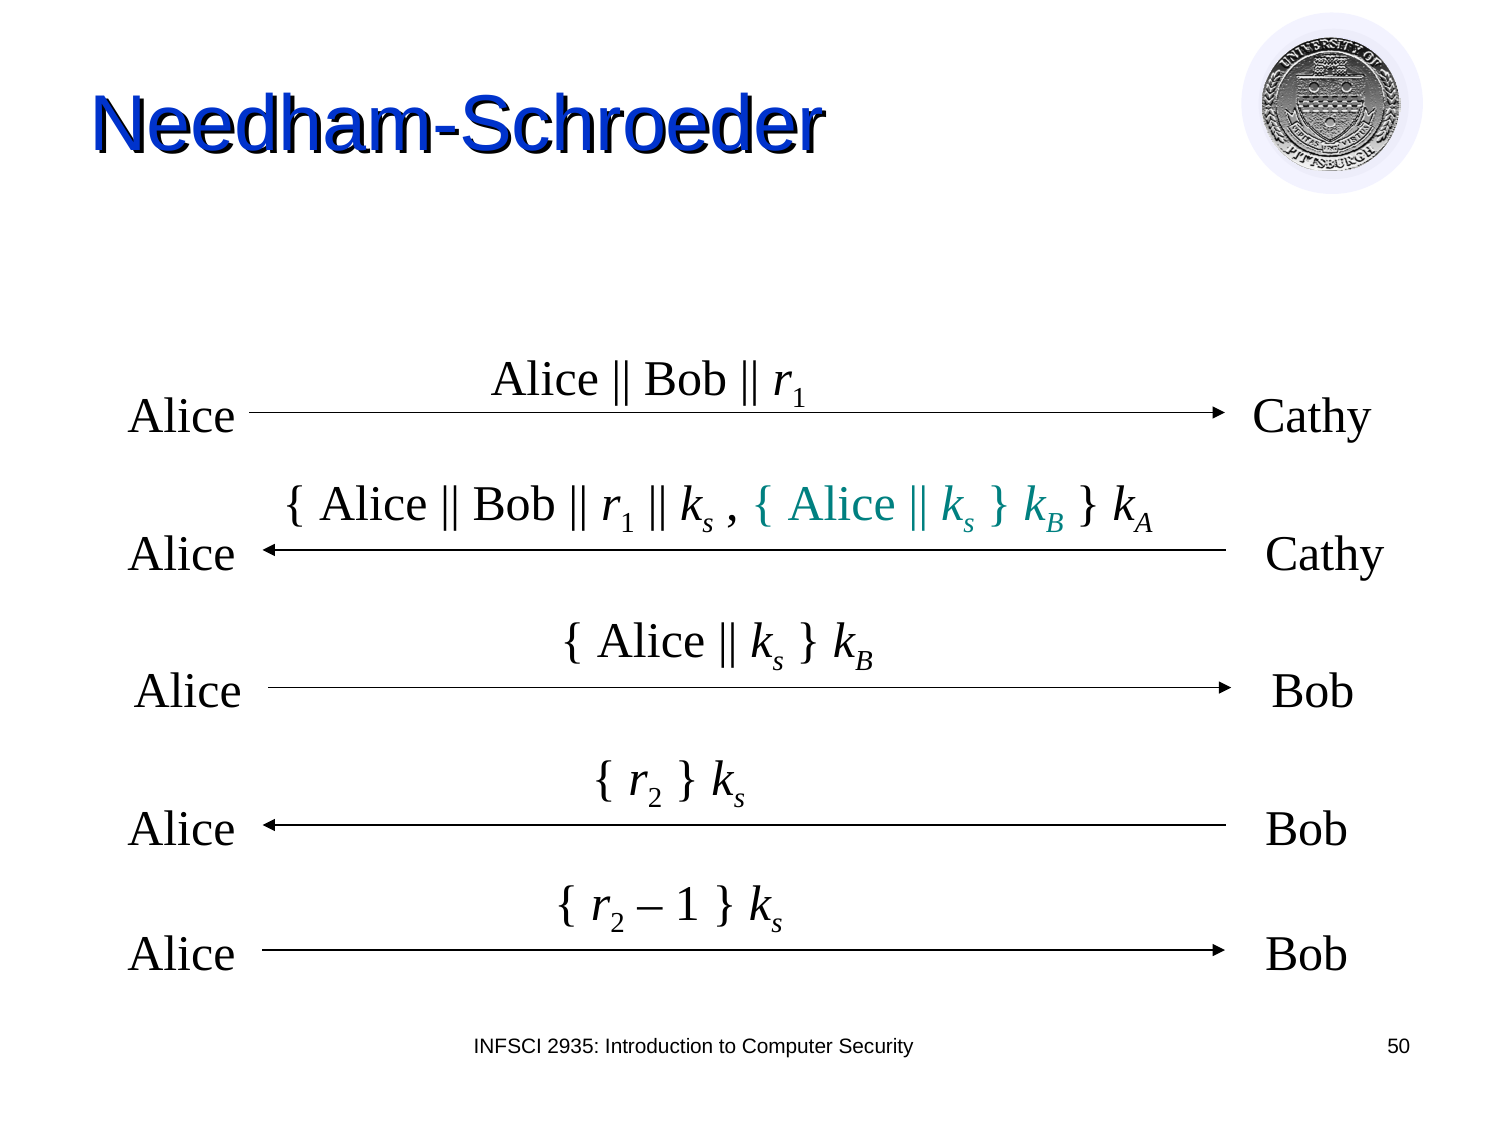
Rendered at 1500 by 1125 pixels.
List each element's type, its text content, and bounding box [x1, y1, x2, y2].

text_box Bob [1250, 787, 1364, 863]
text_box Alice [112, 374, 251, 451]
text_box { Alice || Bob || r1 || ks , { Alice || ks } kB } kA [267, 462, 1168, 547]
text_box Alice [112, 912, 251, 988]
text_box Cathy [1250, 512, 1400, 588]
text_box Alice || Bob || r1 [475, 337, 822, 422]
text_box Cathy [1237, 374, 1387, 451]
text_box Bob [1250, 912, 1364, 988]
text_box { r2 } ks [577, 737, 760, 822]
text_box Bob [1256, 649, 1370, 726]
text_box Alice [112, 512, 251, 588]
text_box { r2 – 1 } ks [539, 862, 798, 947]
title Needham-Schroeder [75, 24, 1426, 213]
text_box { Alice || ks } kB [545, 599, 888, 684]
text_box Alice [112, 787, 251, 863]
text_box Alice [118, 649, 257, 726]
